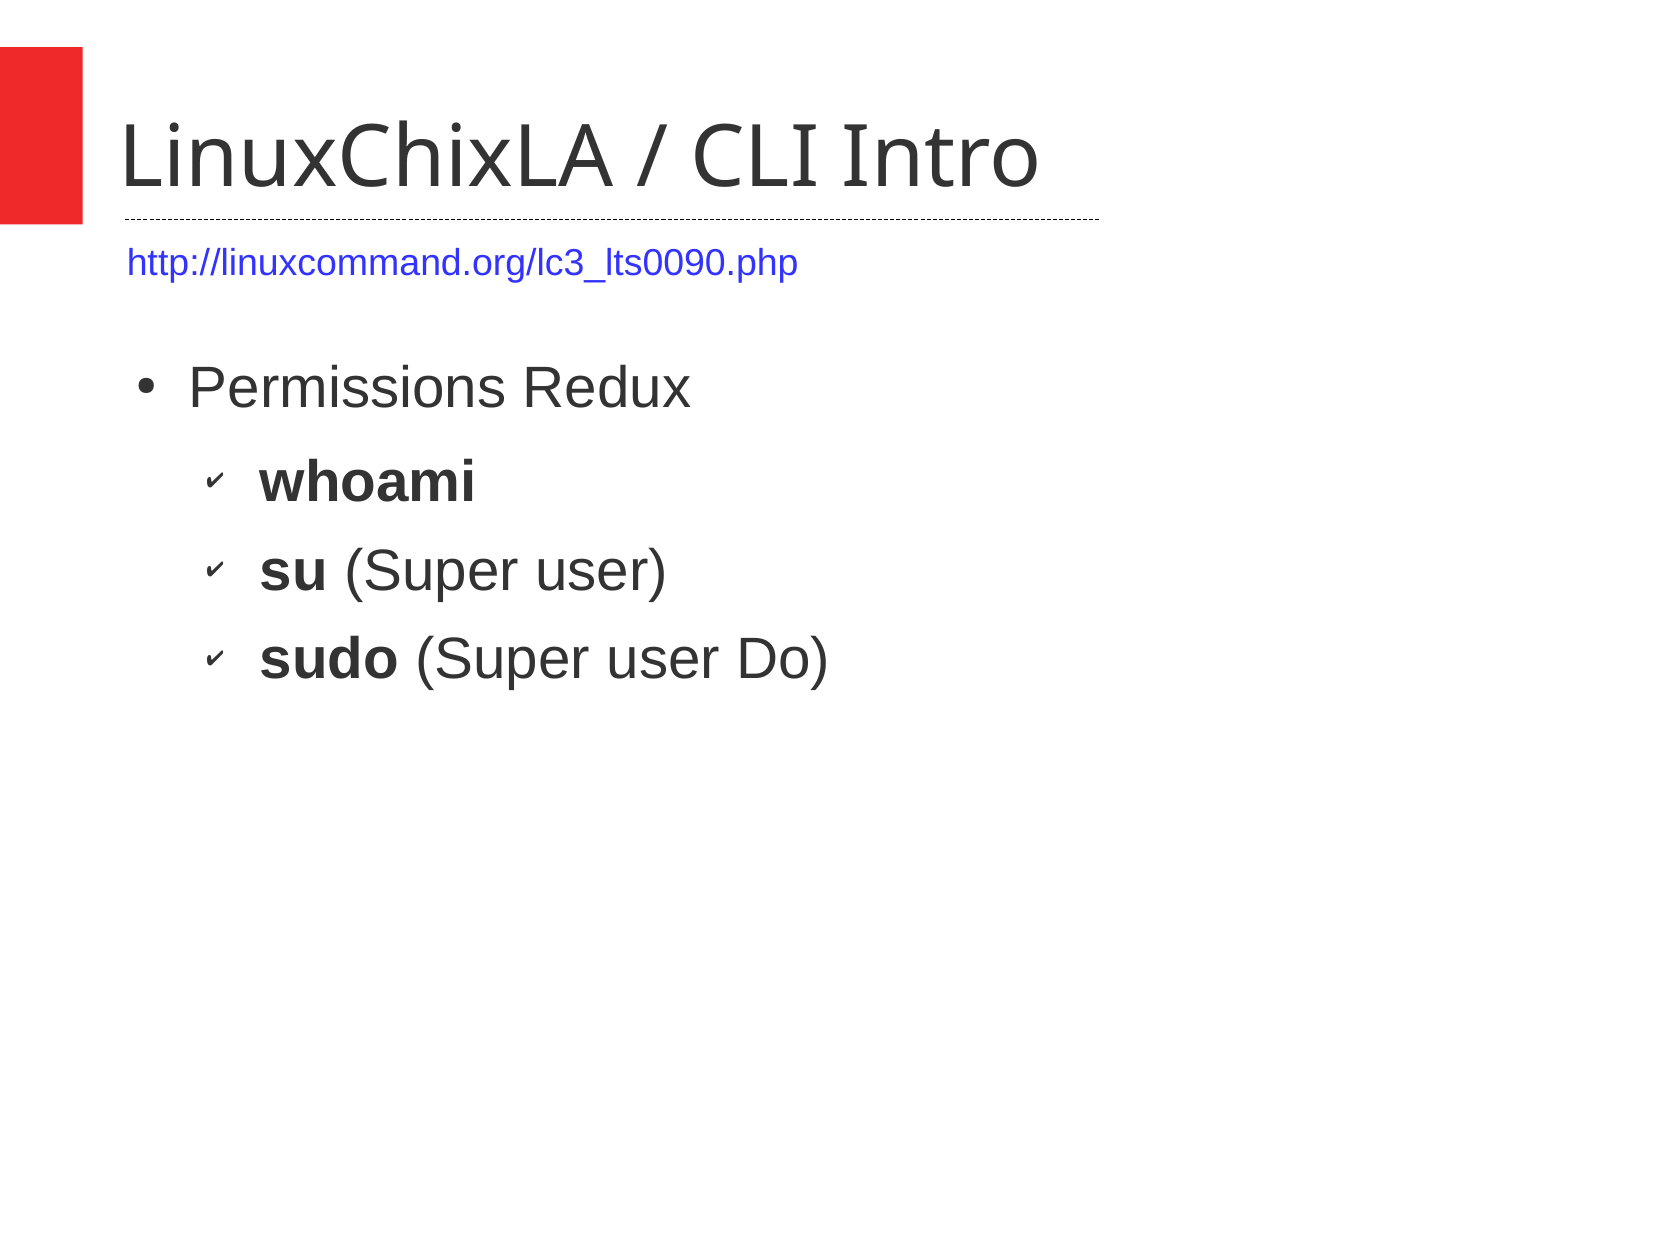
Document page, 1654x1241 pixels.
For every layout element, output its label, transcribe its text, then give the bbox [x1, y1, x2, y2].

list Permissions Redux whoami su (Super user) sudo (Super user Do) [118, 354, 1536, 1074]
text_box http://linuxcommand.org/lc3_lts0090.php [112, 234, 814, 334]
title LinuxChixLA / CLI Intro [118, 49, 1571, 257]
